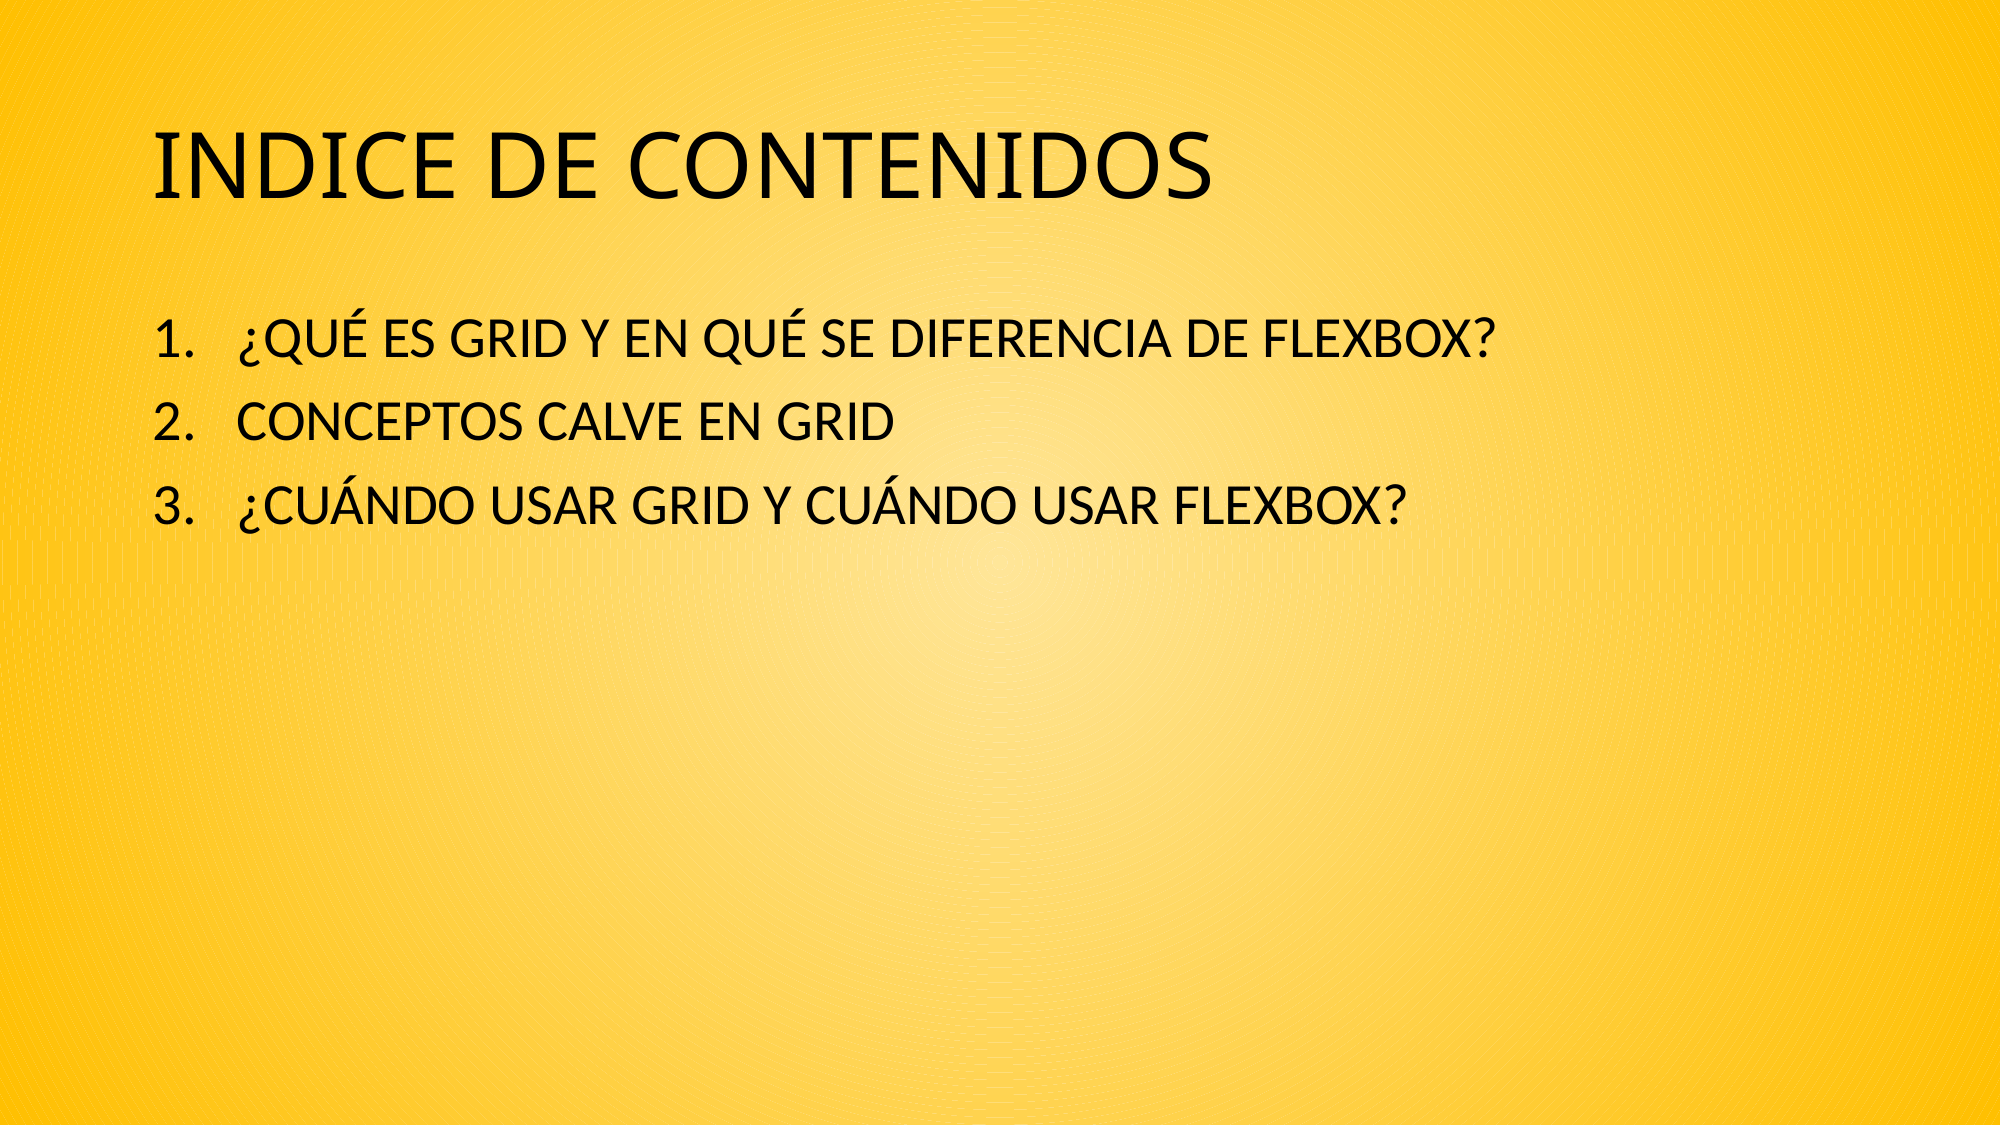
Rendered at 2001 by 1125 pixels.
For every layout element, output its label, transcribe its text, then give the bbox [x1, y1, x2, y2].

title INDICE DE CONTENIDOS [137, 59, 1863, 278]
list ¿QUÉ ES GRID Y EN QUÉ SE DIFERENCIA DE FLEXBOX? CONCEPTOS CALVE EN GRID ¿CUÁNDO USAR GRID Y CUÁNDO USAR FLEXBOX? [137, 299, 1863, 1014]
